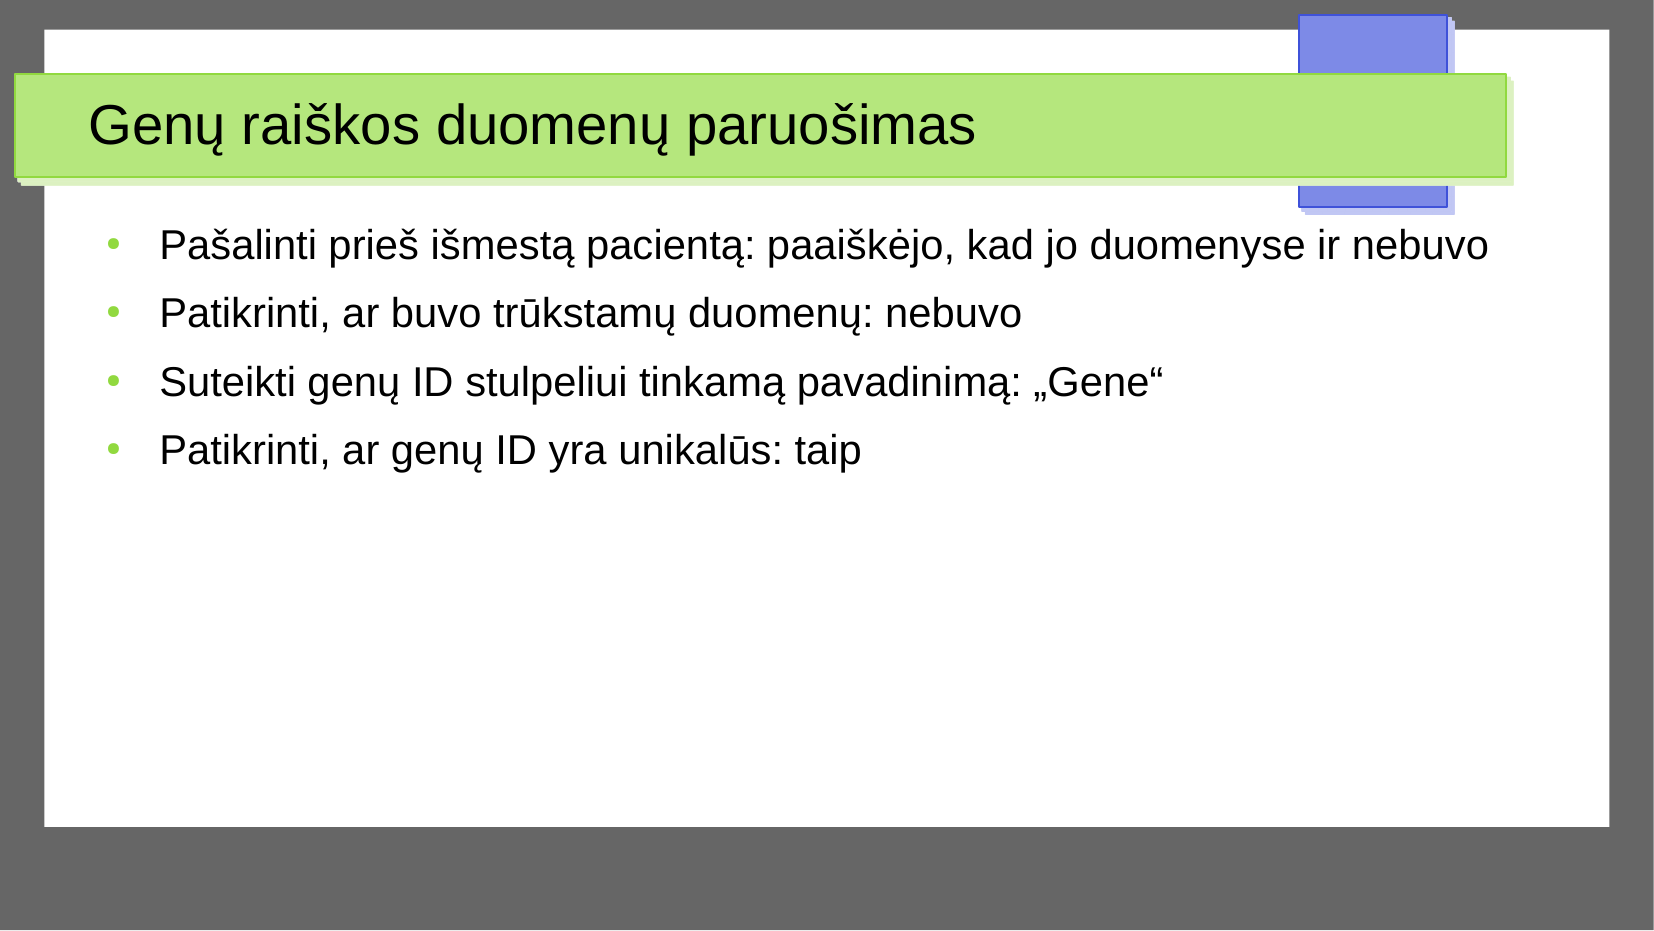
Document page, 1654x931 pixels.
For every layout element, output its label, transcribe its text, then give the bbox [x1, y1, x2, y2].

title Genų raiškos duomenų paruošimas [88, 73, 1506, 178]
list Pašalinti prieš išmestą pacientą: paaiškėjo, kad jo duomenyse ir nebuvo Patikrinti, ar buvo trūkstamų duomenų: nebuvo Suteikti genų ID stulpeliui tinkamą pavadinimą: „Gene“ Patikrinti, ar genų ID yra unikalūs: taip [88, 221, 1565, 813]
